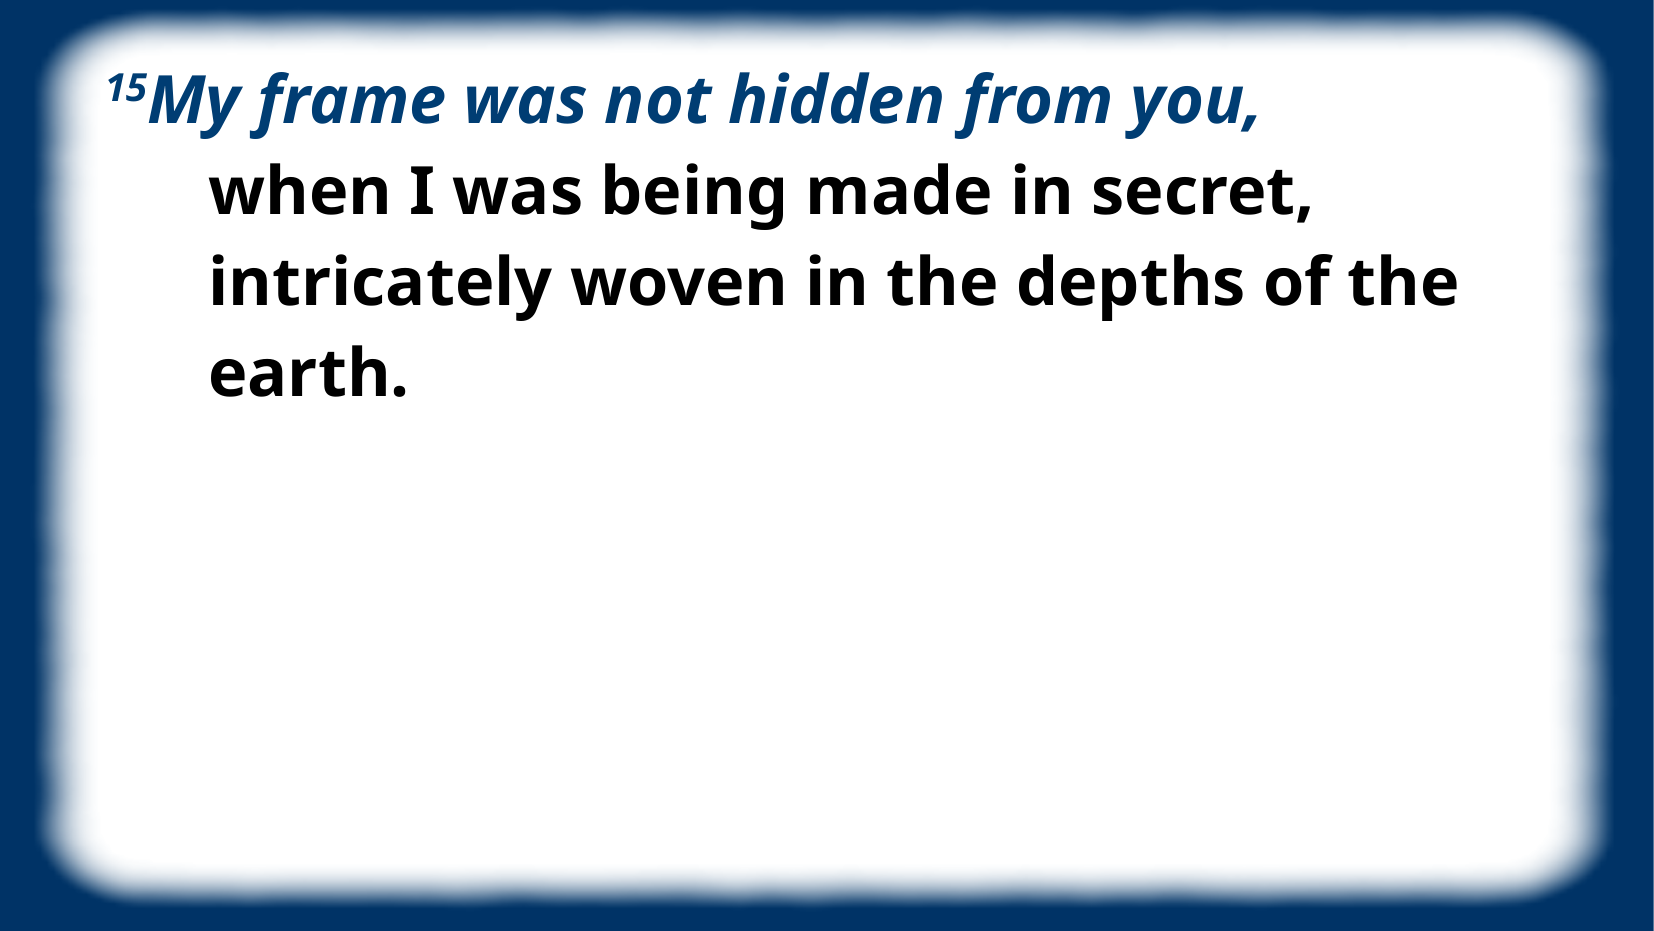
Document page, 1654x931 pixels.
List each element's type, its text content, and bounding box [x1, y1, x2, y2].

picture [0, 0, 1654, 931]
text_box 15My frame was not hidden from you, when I was being made in secret, intricately woven in the depths of the earth. [90, 45, 1561, 415]
